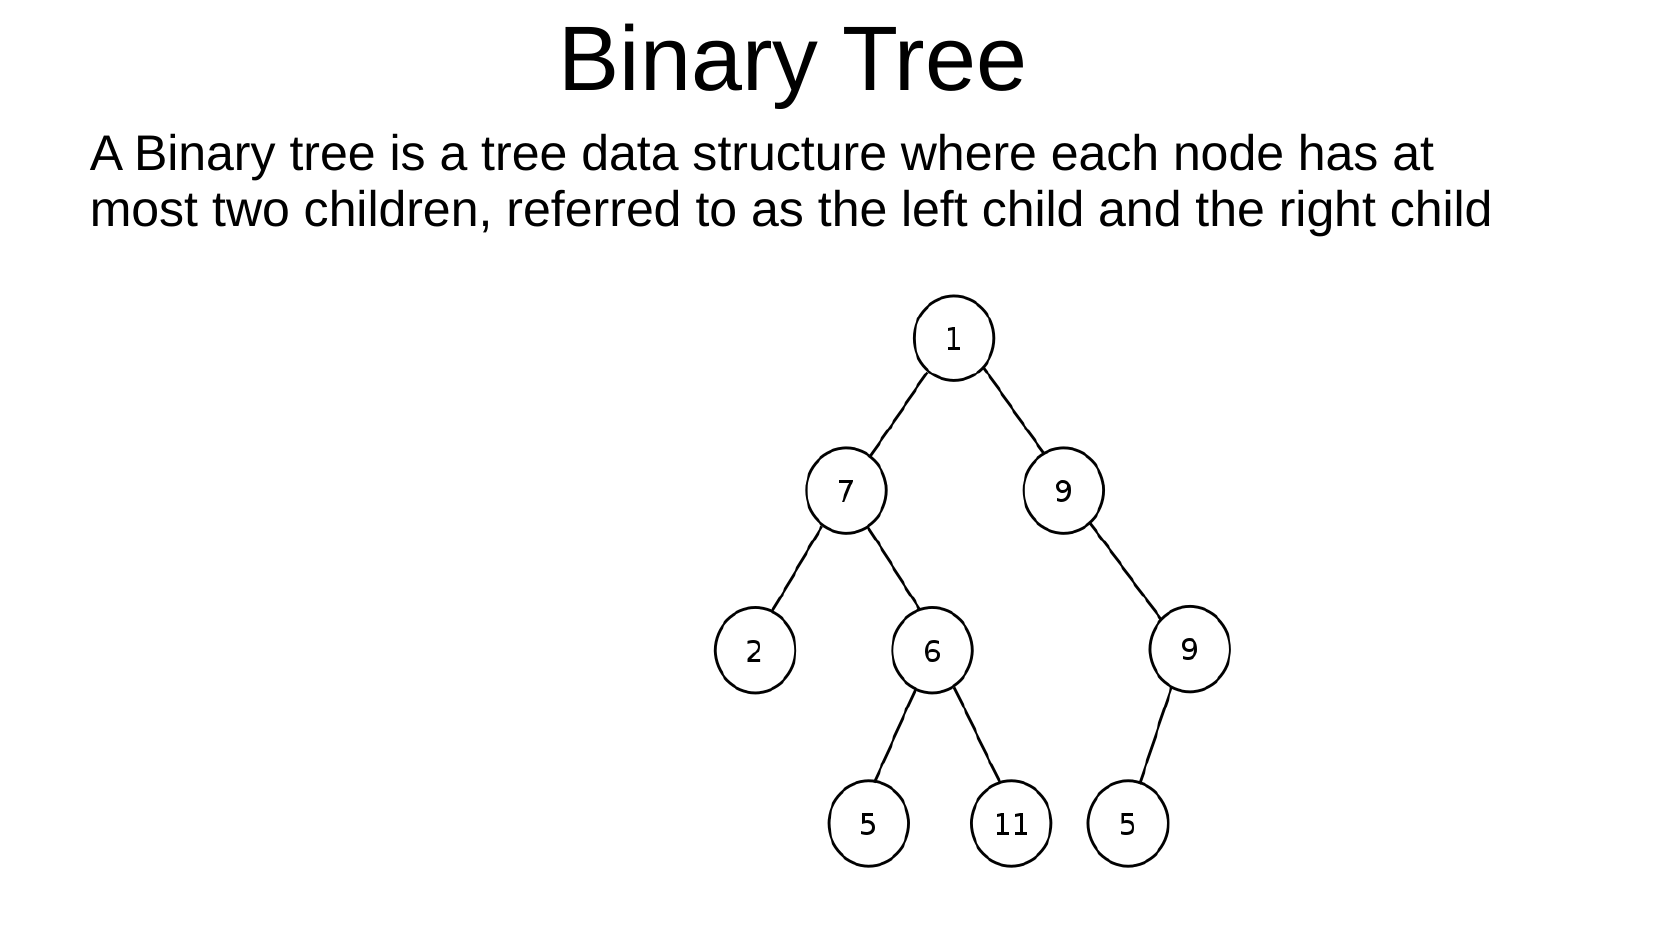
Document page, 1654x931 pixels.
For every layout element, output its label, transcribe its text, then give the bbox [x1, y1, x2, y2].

text_box A Binary tree is a tree data structure where each node has at most two children, referred to as the left child and the right child [75, 117, 1538, 245]
picture [675, 262, 1266, 931]
title Binary Tree [49, 0, 1538, 118]
